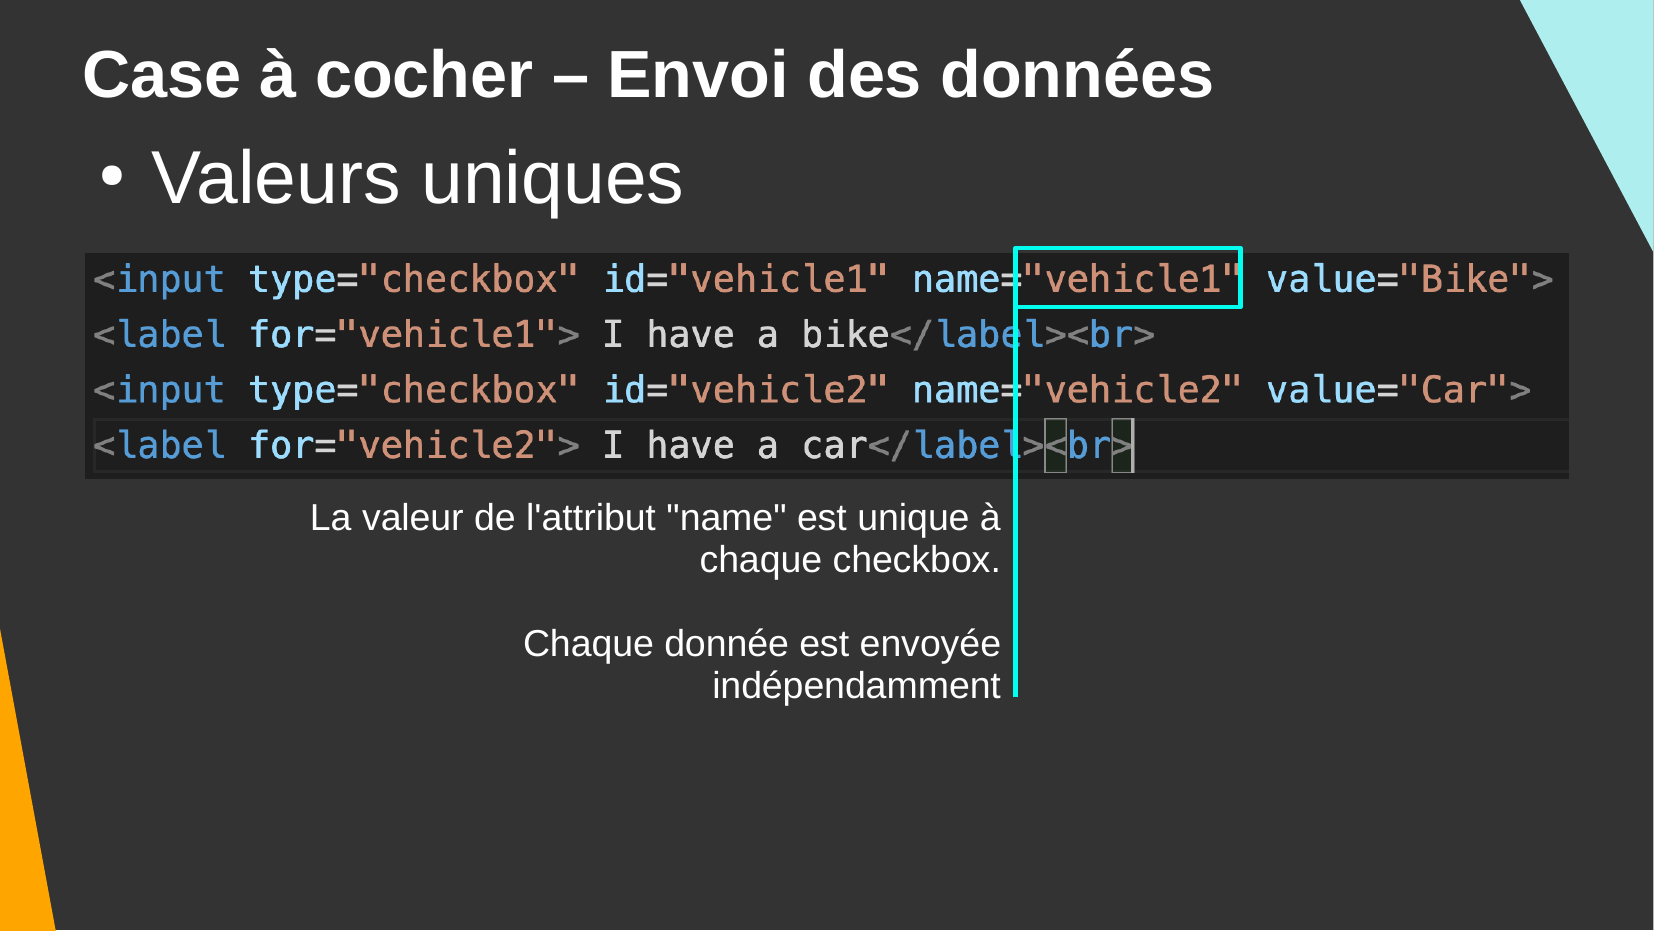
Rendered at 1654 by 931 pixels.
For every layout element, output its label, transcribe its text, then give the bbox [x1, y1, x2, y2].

picture [1018, 253, 1238, 305]
text_box La valeur de l'attribut "name" est unique à chaque checkbox. Chaque donnée est envoyée indépendamment [236, 489, 1016, 714]
picture [1018, 253, 1569, 479]
title Case à cocher – Envoi des données [82, 37, 1571, 114]
text_box [0, 628, 56, 931]
text_box [1519, 0, 1654, 254]
picture [85, 253, 1013, 479]
list Valeurs uniques [80, 135, 1605, 225]
